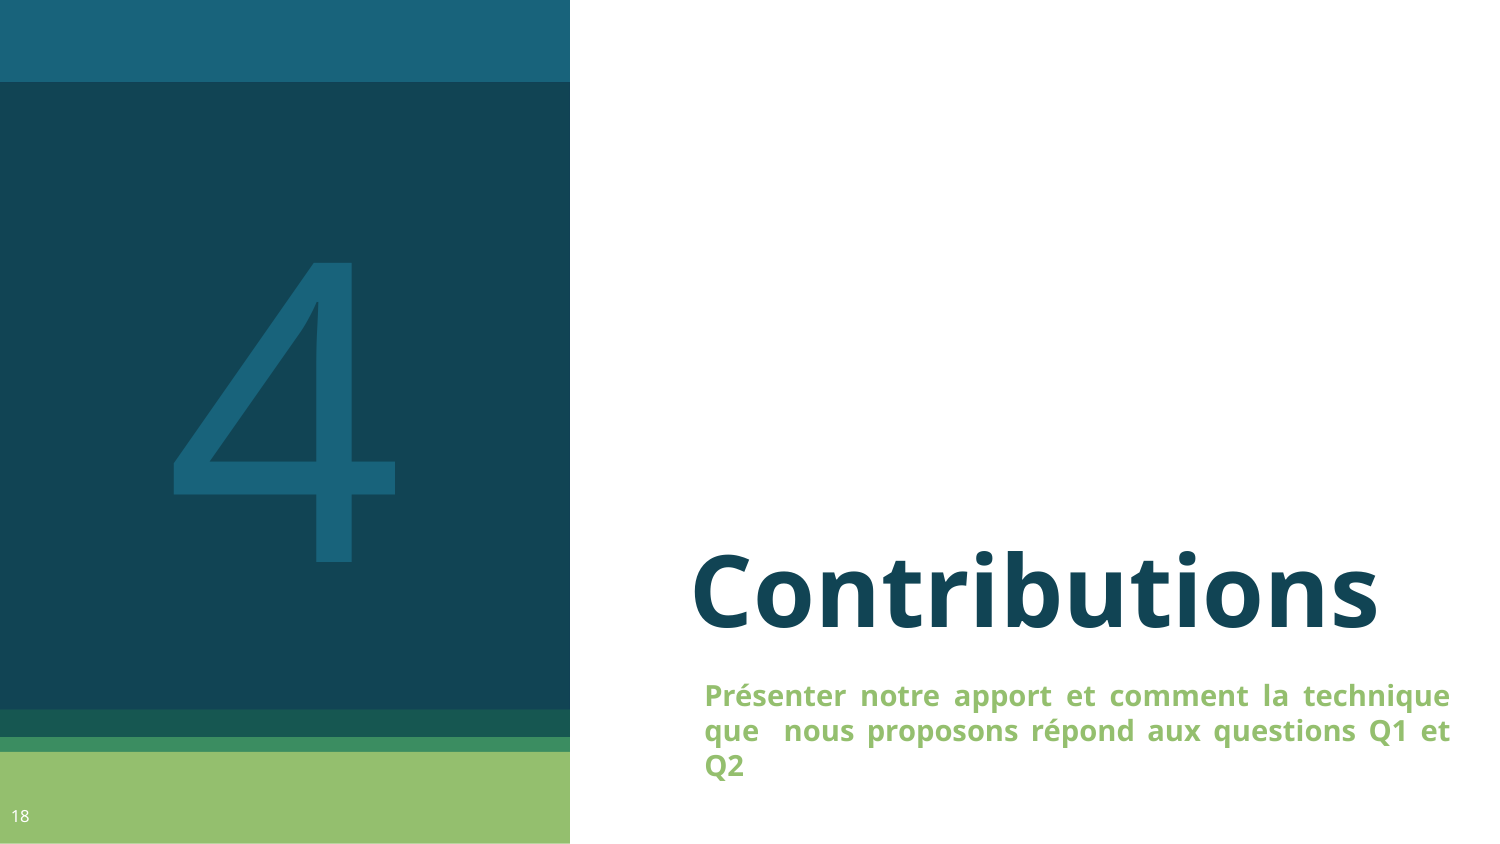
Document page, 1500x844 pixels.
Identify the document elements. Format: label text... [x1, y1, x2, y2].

subtitle Présenter notre apport et comment la technique que nous proposons répond aux questions Q1 et Q2 [689, 662, 1467, 791]
slide_number <numéro> [0, 790, 49, 844]
text_box 4 [0, 82, 570, 709]
title Contributions [674, 472, 1500, 663]
